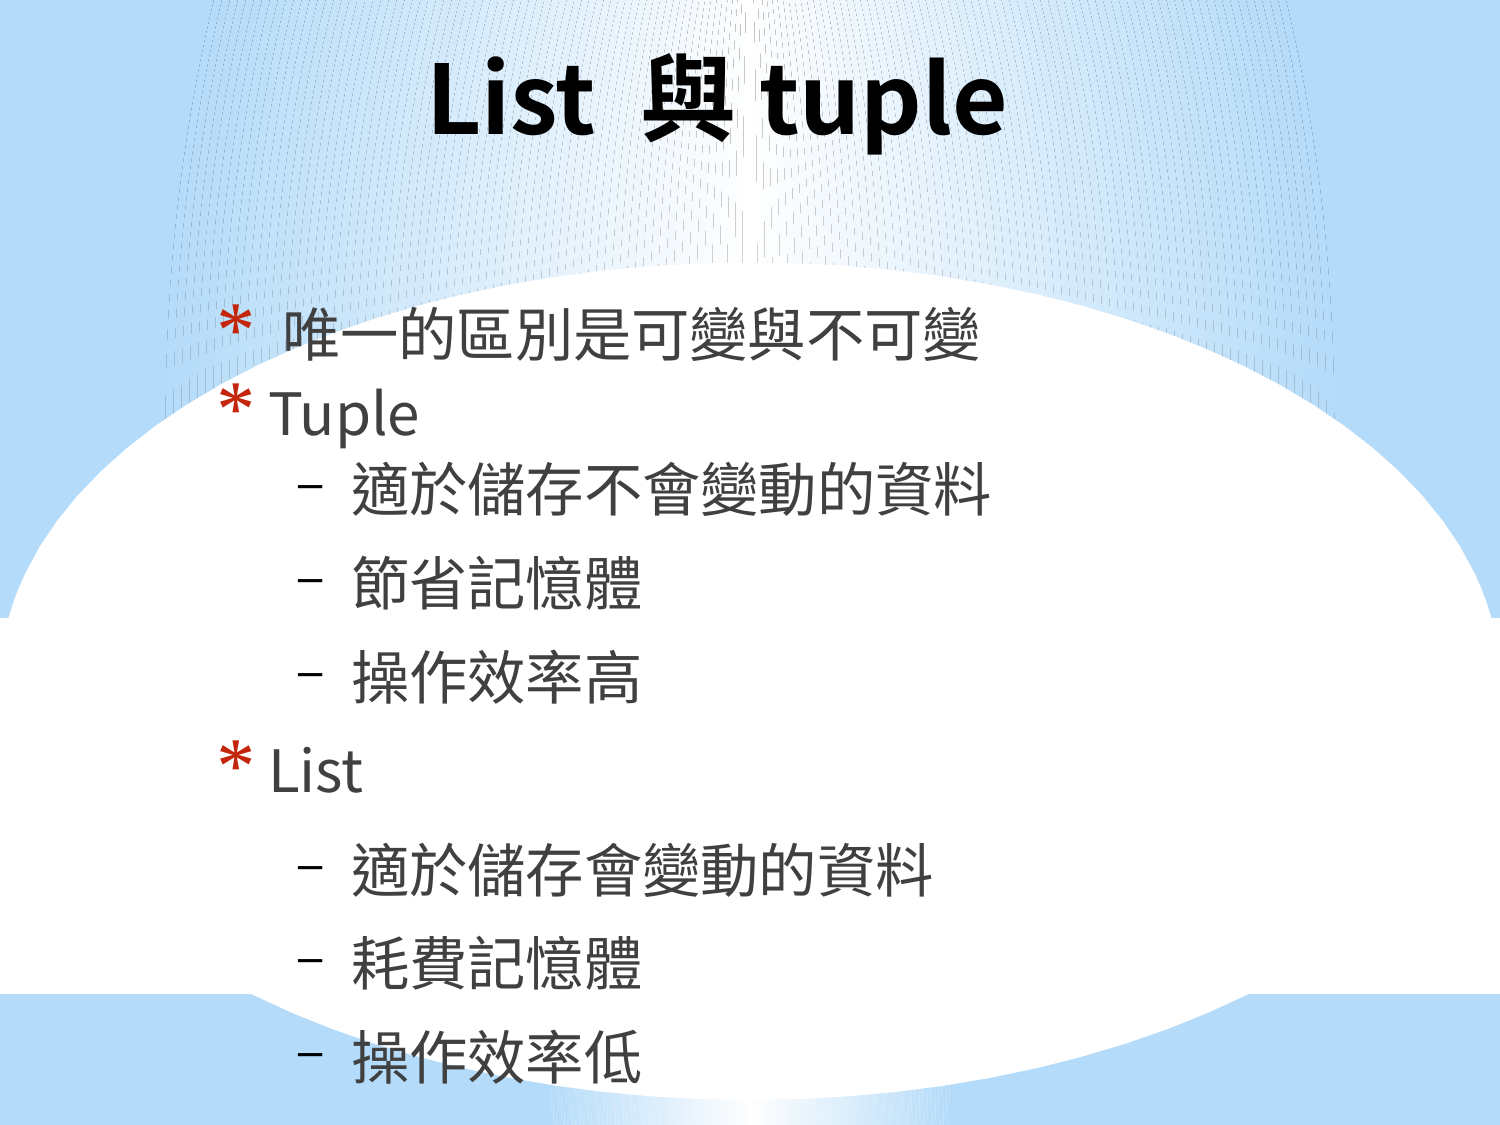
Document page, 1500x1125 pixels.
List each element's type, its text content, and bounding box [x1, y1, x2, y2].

list 唯一的區別是可變與不可變 Tuple 適於儲存不會變動的資料 節省記憶體 操作效率高 List 適於儲存會變動的資料 耗費記憶體 操作效率低 [194, 290, 1400, 1047]
title List 與tuple [183, 30, 1252, 219]
